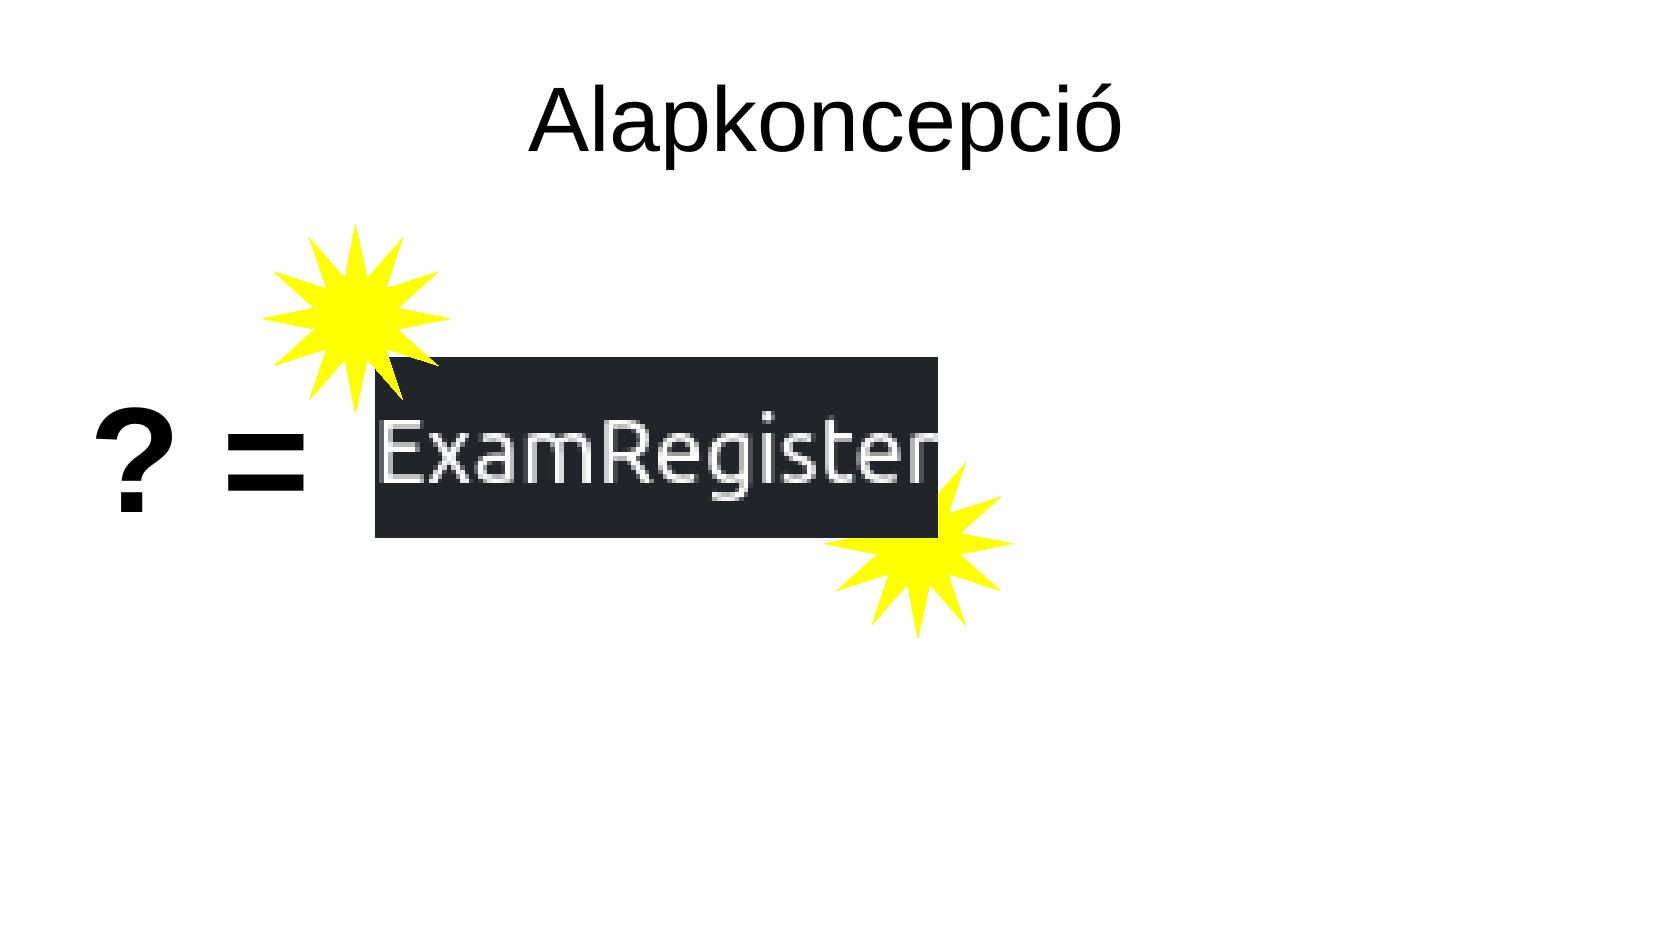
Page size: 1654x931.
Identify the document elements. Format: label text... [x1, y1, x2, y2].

text_box [262, 224, 450, 413]
text_box ? = [74, 355, 375, 538]
text_box [824, 462, 1013, 638]
picture [375, 357, 938, 538]
title Alapkoncepció [82, 37, 1571, 193]
